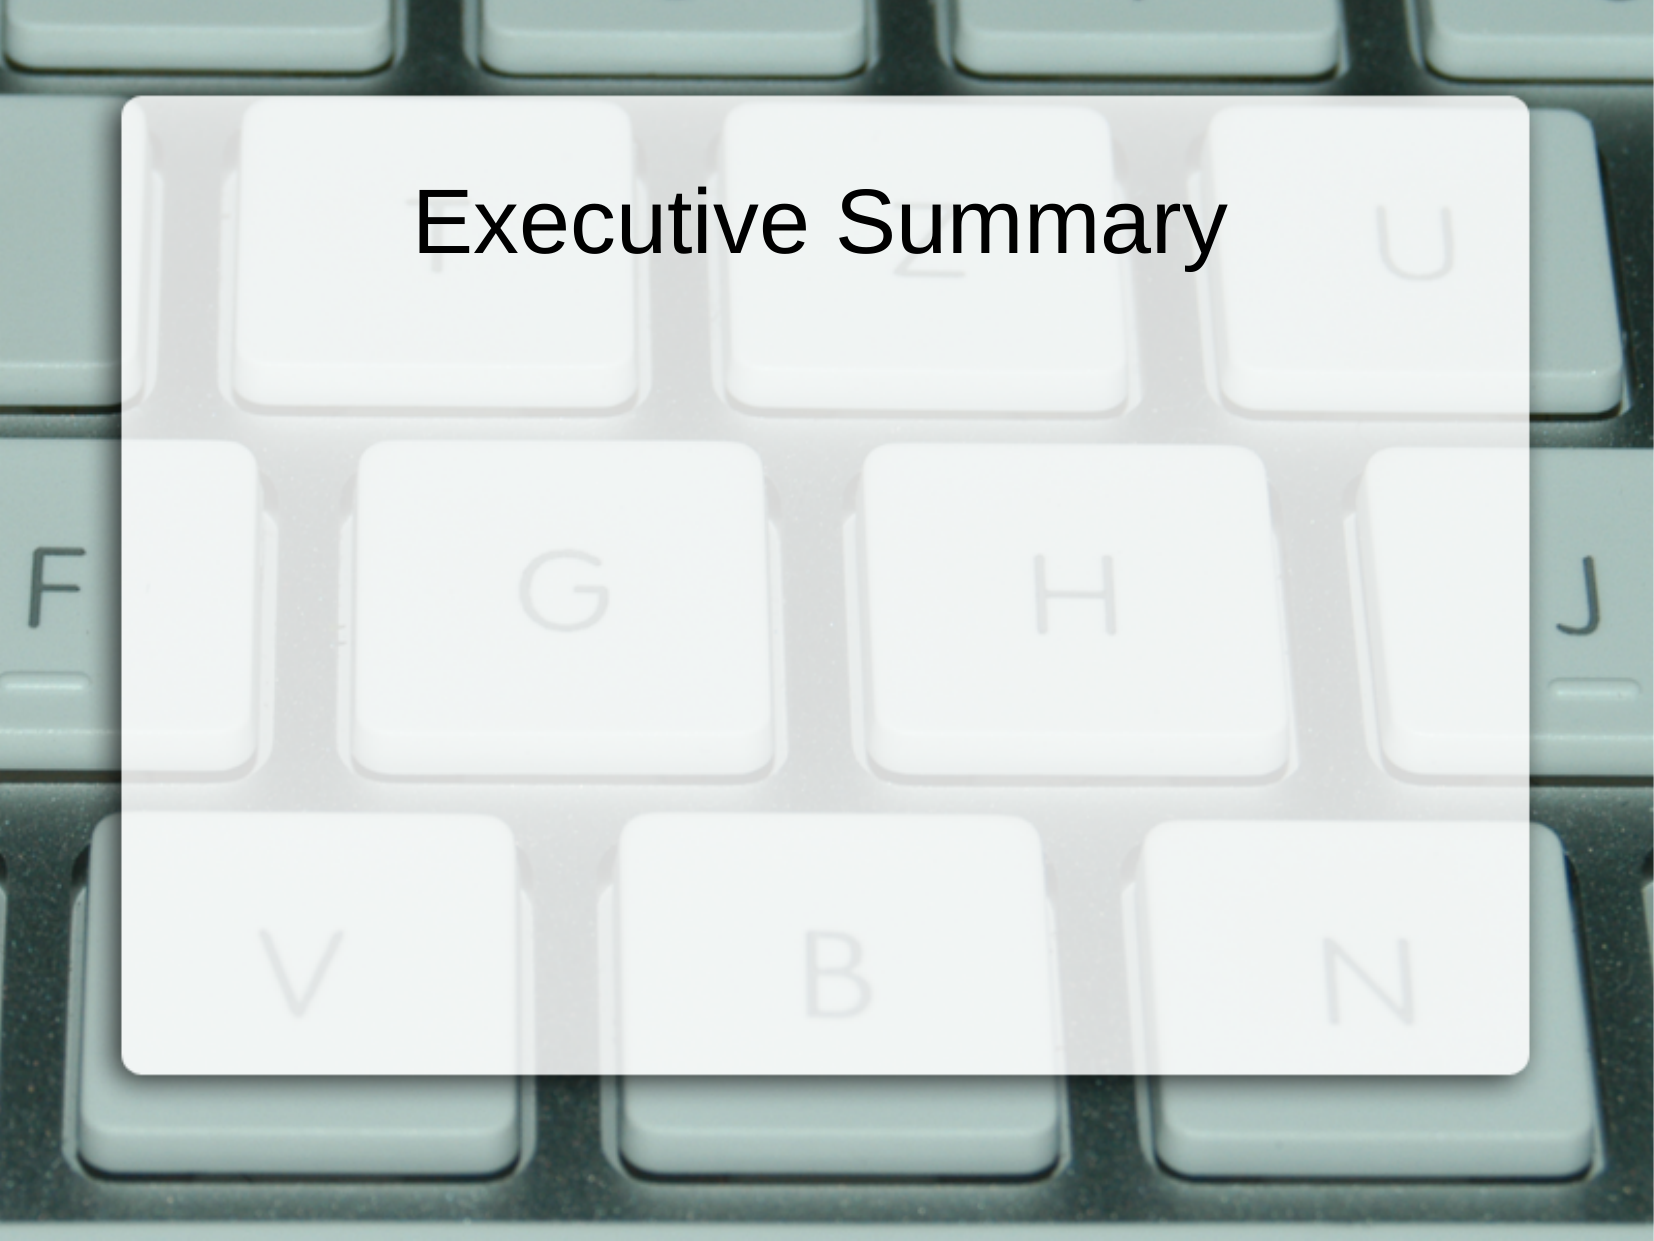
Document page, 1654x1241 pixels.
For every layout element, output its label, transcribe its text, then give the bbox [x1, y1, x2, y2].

title Executive Summary [135, 117, 1506, 325]
picture [0, 0, 1654, 1241]
